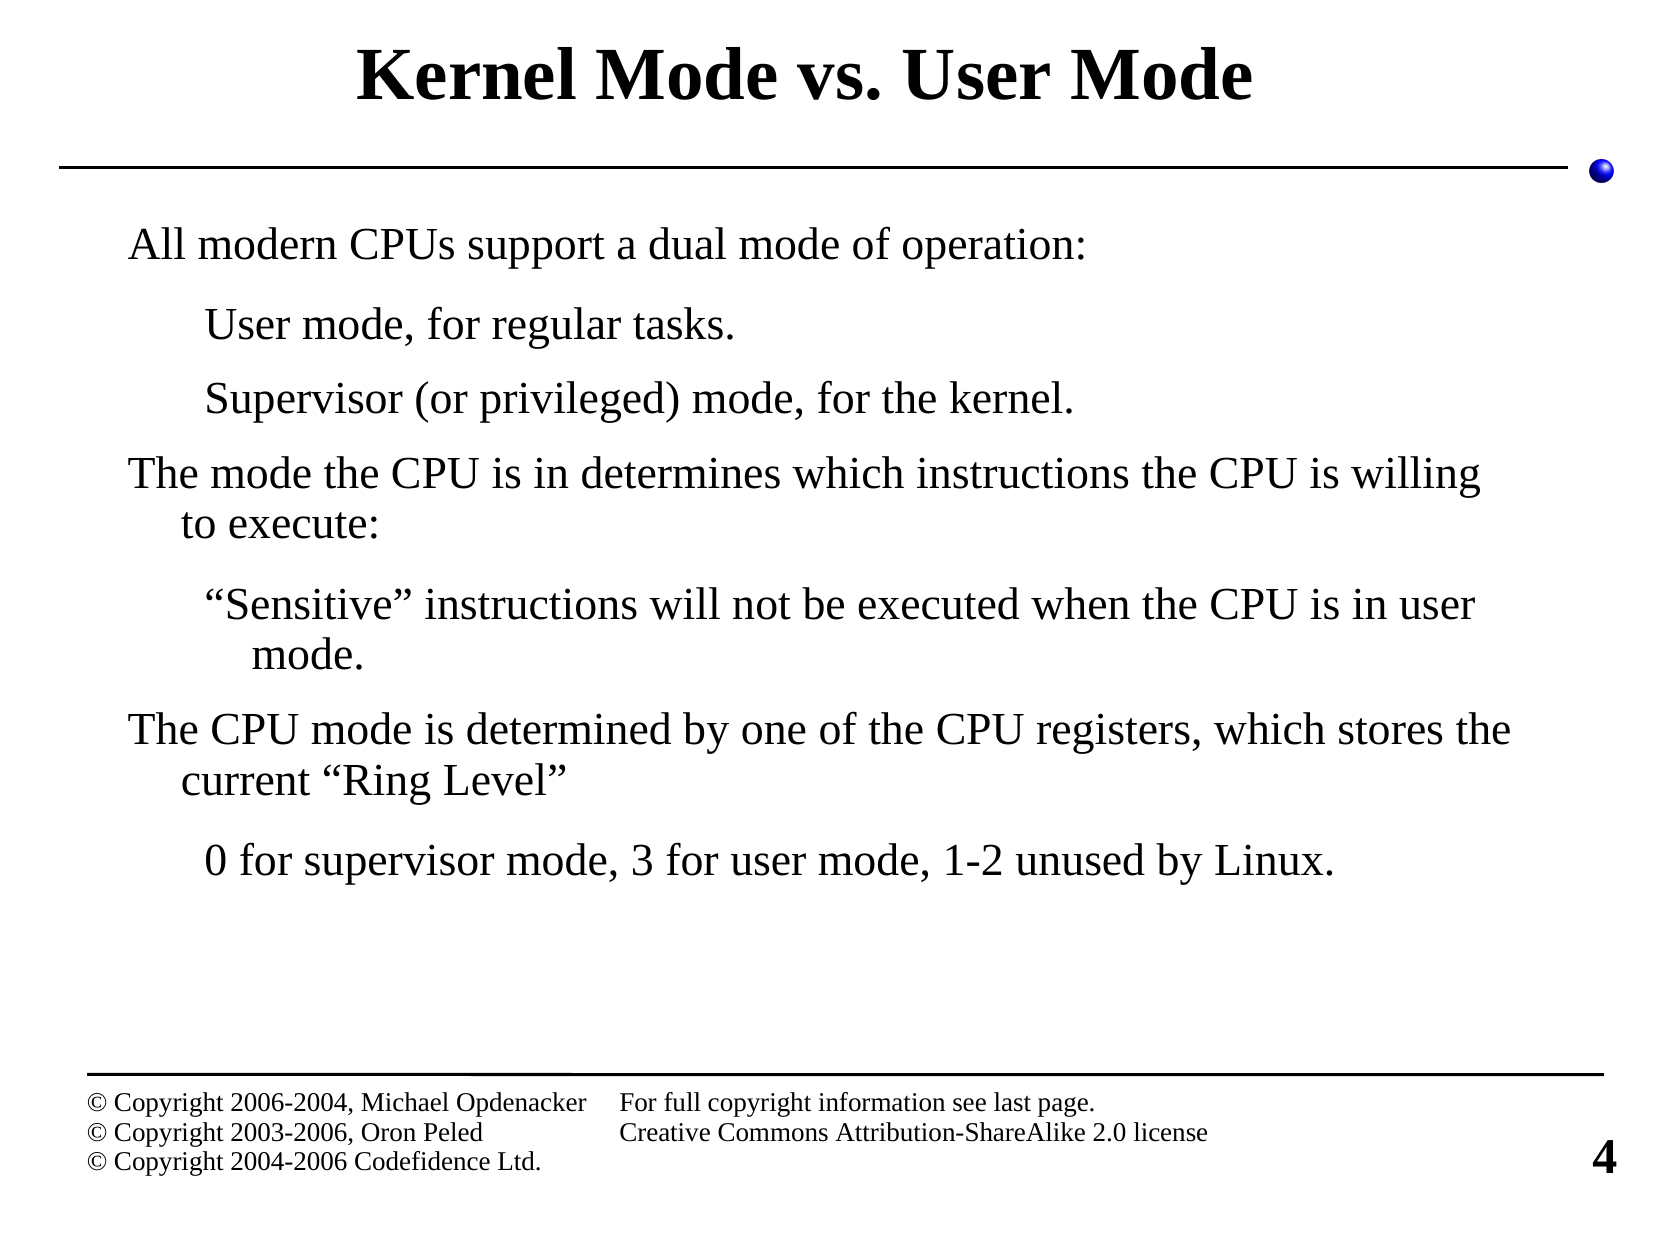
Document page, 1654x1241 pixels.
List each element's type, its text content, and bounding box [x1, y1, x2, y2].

list All modern CPUs support a dual mode of operation: User mode, for regular tasks. Supervisor (or privileged) mode, for the kernel. The mode the CPU is in determines which instructions the CPU is willing to execute: “Sensitive” instructions will not be executed when the CPU is in user mode. The CPU mode is determined by one of the CPU registers, which stores the current “Ring Level” 0 for supervisor mode, 3 for user mode, 1-2 unused by Linux. [109, 218, 1522, 1069]
title Kernel Mode vs. User Mode [60, 18, 1551, 132]
